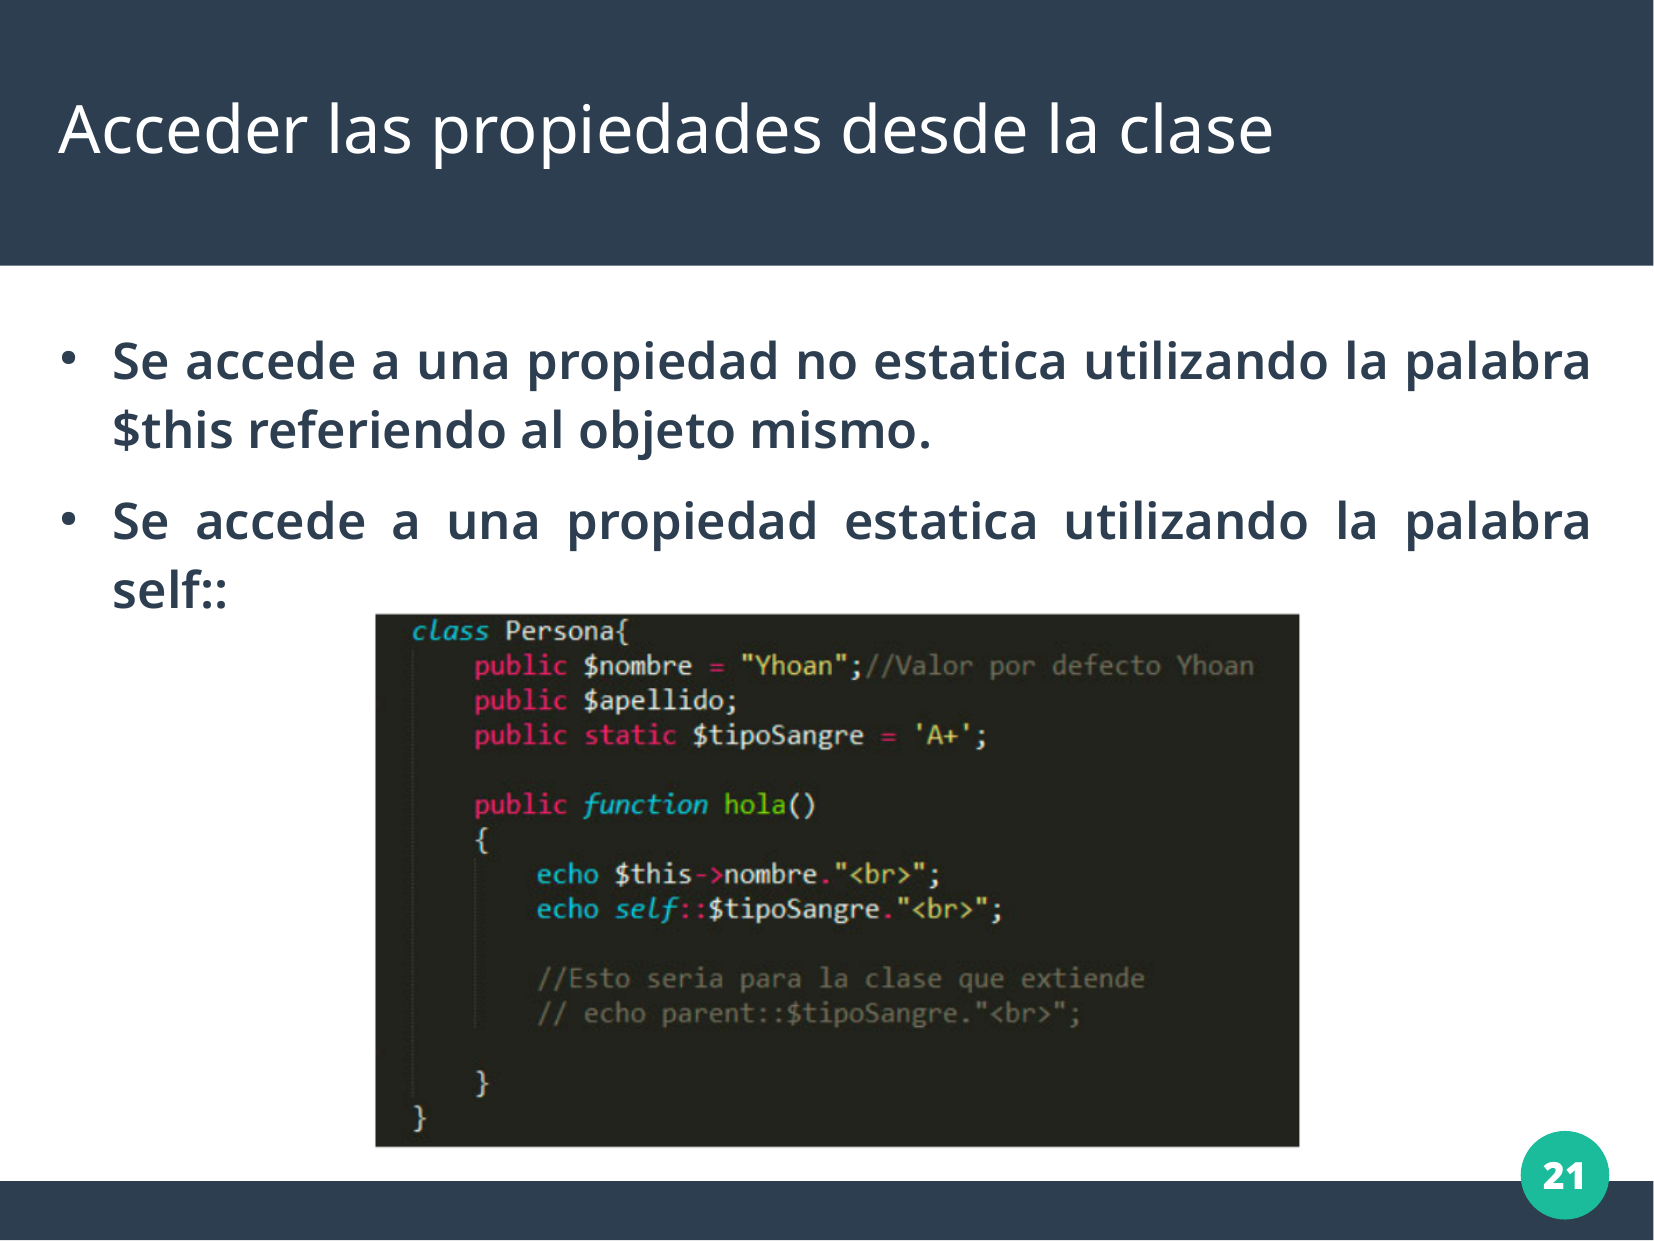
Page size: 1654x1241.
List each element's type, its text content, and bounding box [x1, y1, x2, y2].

picture [366, 612, 1312, 1158]
title Acceder las propiedades desde la clase [59, 49, 1595, 207]
list Se accede a una propiedad no estatica utilizando la palabra $this referiendo al objeto mismo. Se accede a una propiedad estatica utilizando la palabra self:: [59, 324, 1595, 626]
